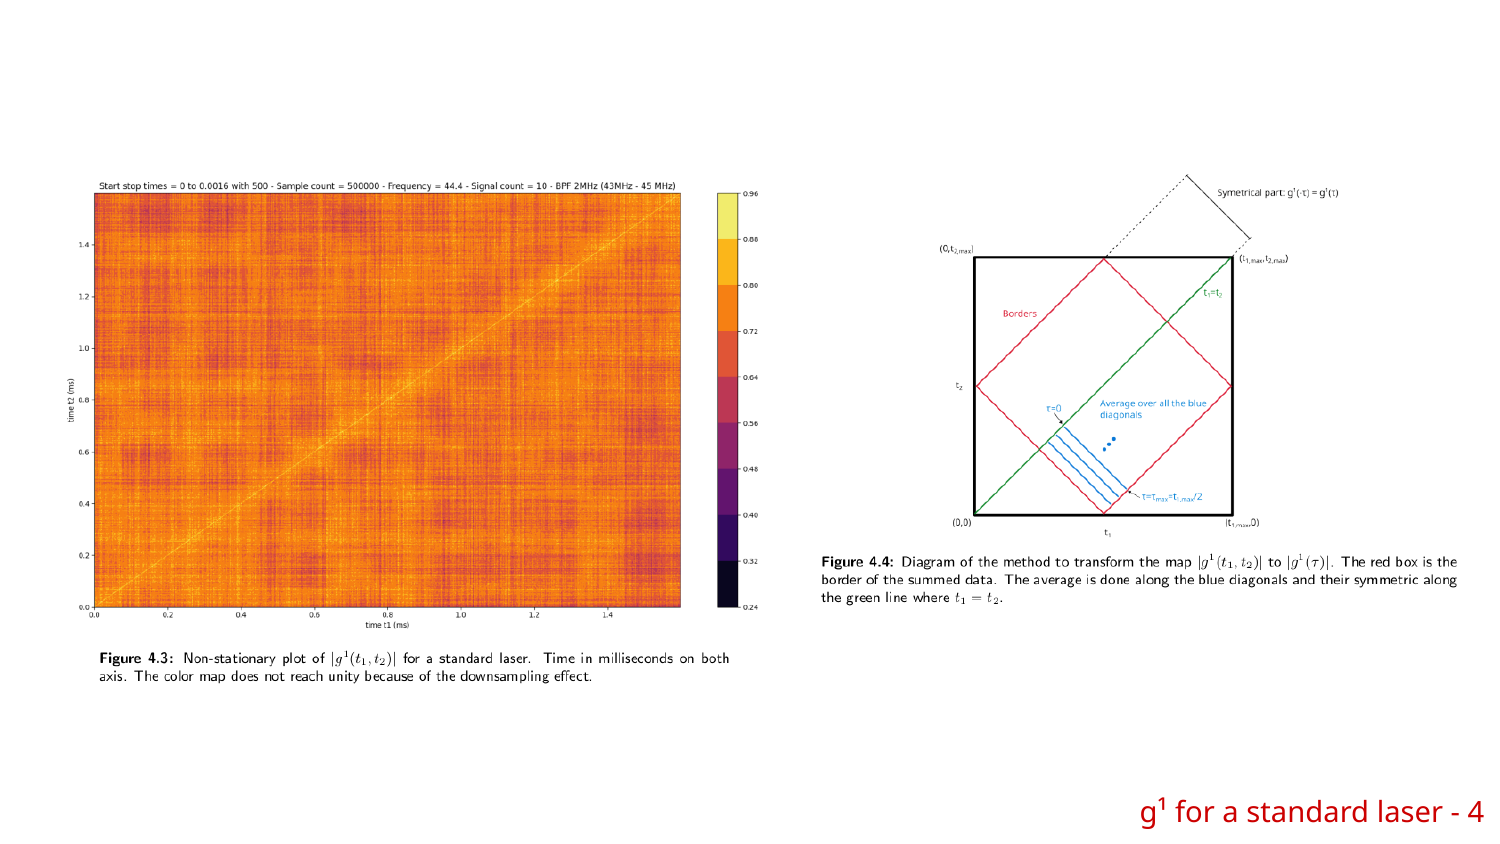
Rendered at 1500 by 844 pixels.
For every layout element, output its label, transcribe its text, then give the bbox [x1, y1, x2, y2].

text_box g¹ for a standard laser - 4 [344, 778, 1500, 844]
picture [44, 147, 779, 697]
picture [792, 158, 1473, 616]
